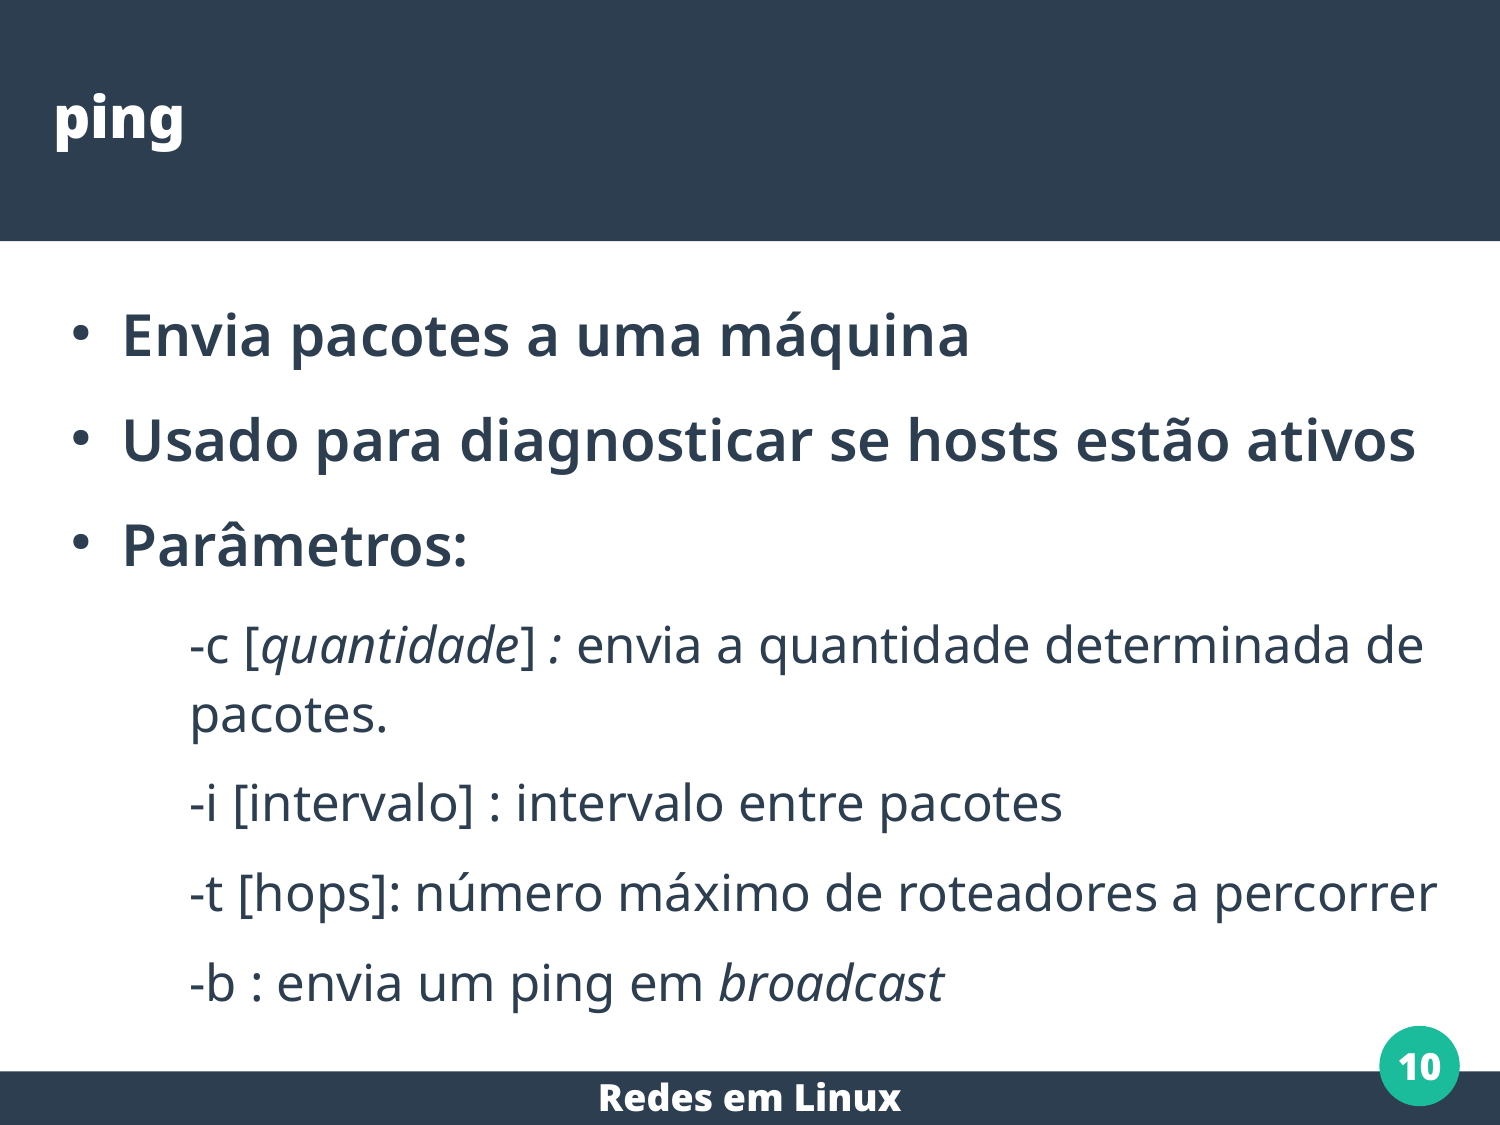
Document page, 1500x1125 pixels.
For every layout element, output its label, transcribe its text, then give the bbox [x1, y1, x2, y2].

list Envia pacotes a uma máquina Usado para diagnosticar se hosts estão ativos Parâmetros: -c [quantidade] : envia a quantidade determinada de pacotes. -i [intervalo] : intervalo entre pacotes -t [hops]: número máximo de roteadores a percorrer -b : envia um ping em broadcast [53, 294, 1447, 1045]
title ping [53, 44, 1447, 188]
